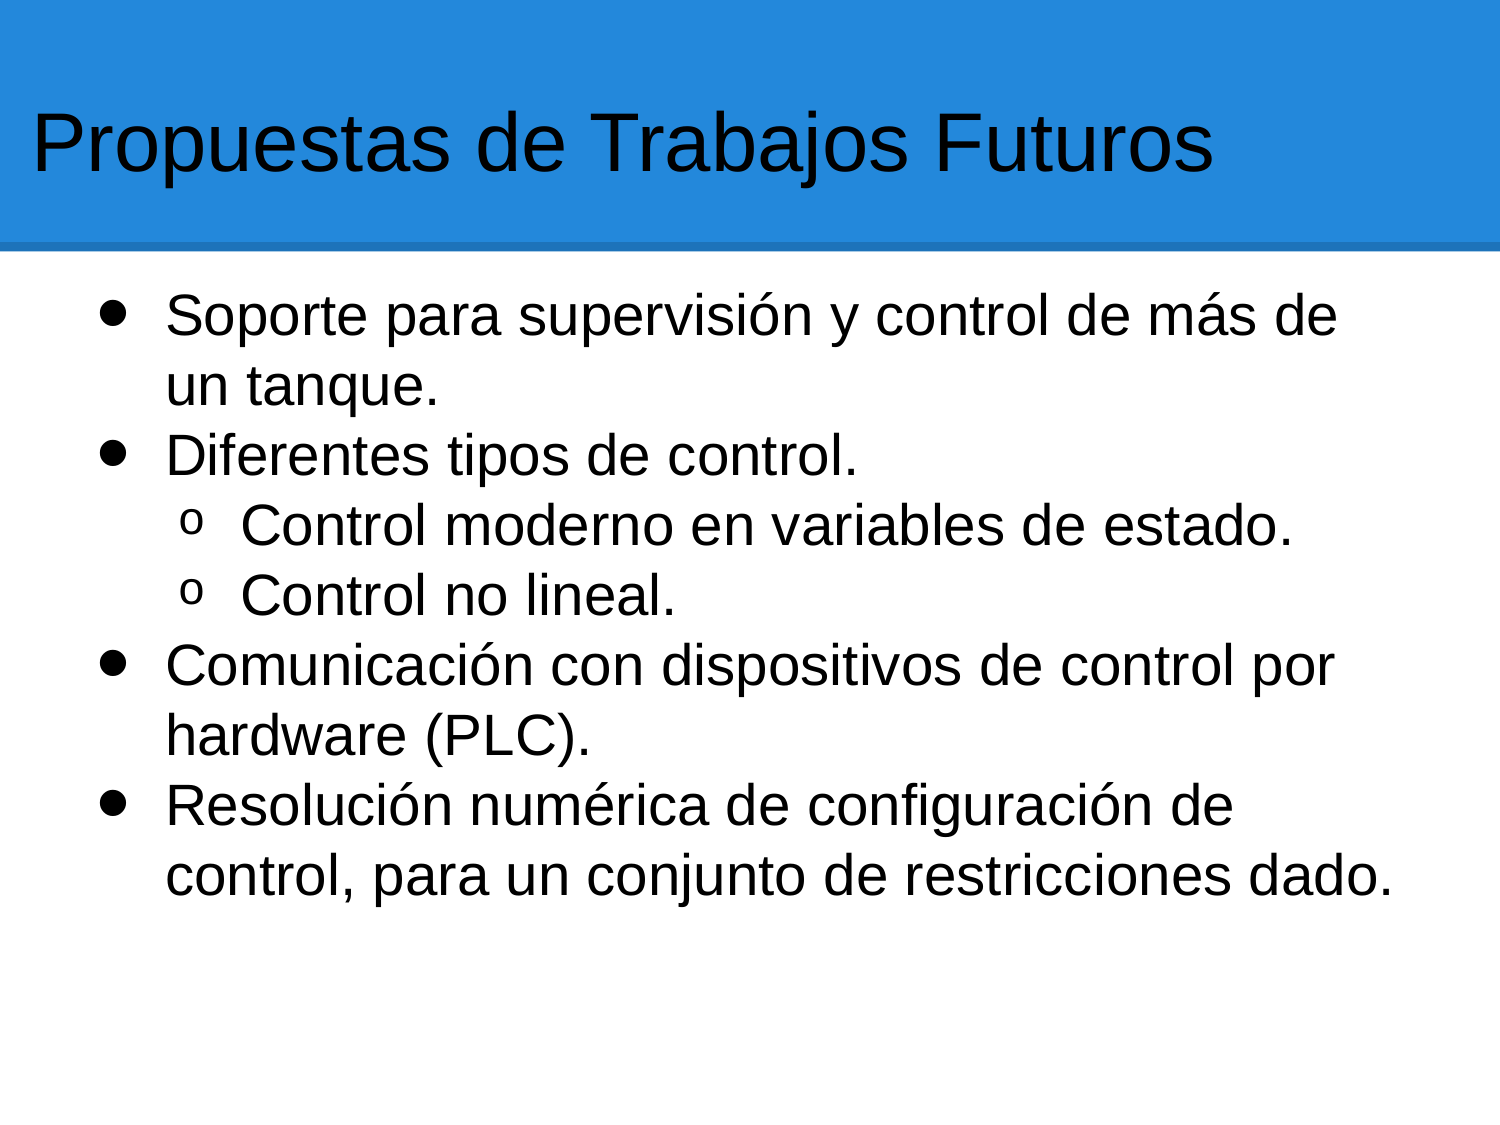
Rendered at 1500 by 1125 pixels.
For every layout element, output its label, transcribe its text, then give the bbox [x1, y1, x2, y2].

list Soporte para supervisión y control de más de un tanque. Diferentes tipos de control. Control moderno en variables de estado. Control no lineal. Comunicación con dispositivos de control por hardware (PLC). Resolución numérica de configuración de control, para un conjunto de restricciones dado. [75, 262, 1425, 1036]
title Propuestas de Trabajos Futuros [15, 21, 1382, 240]
